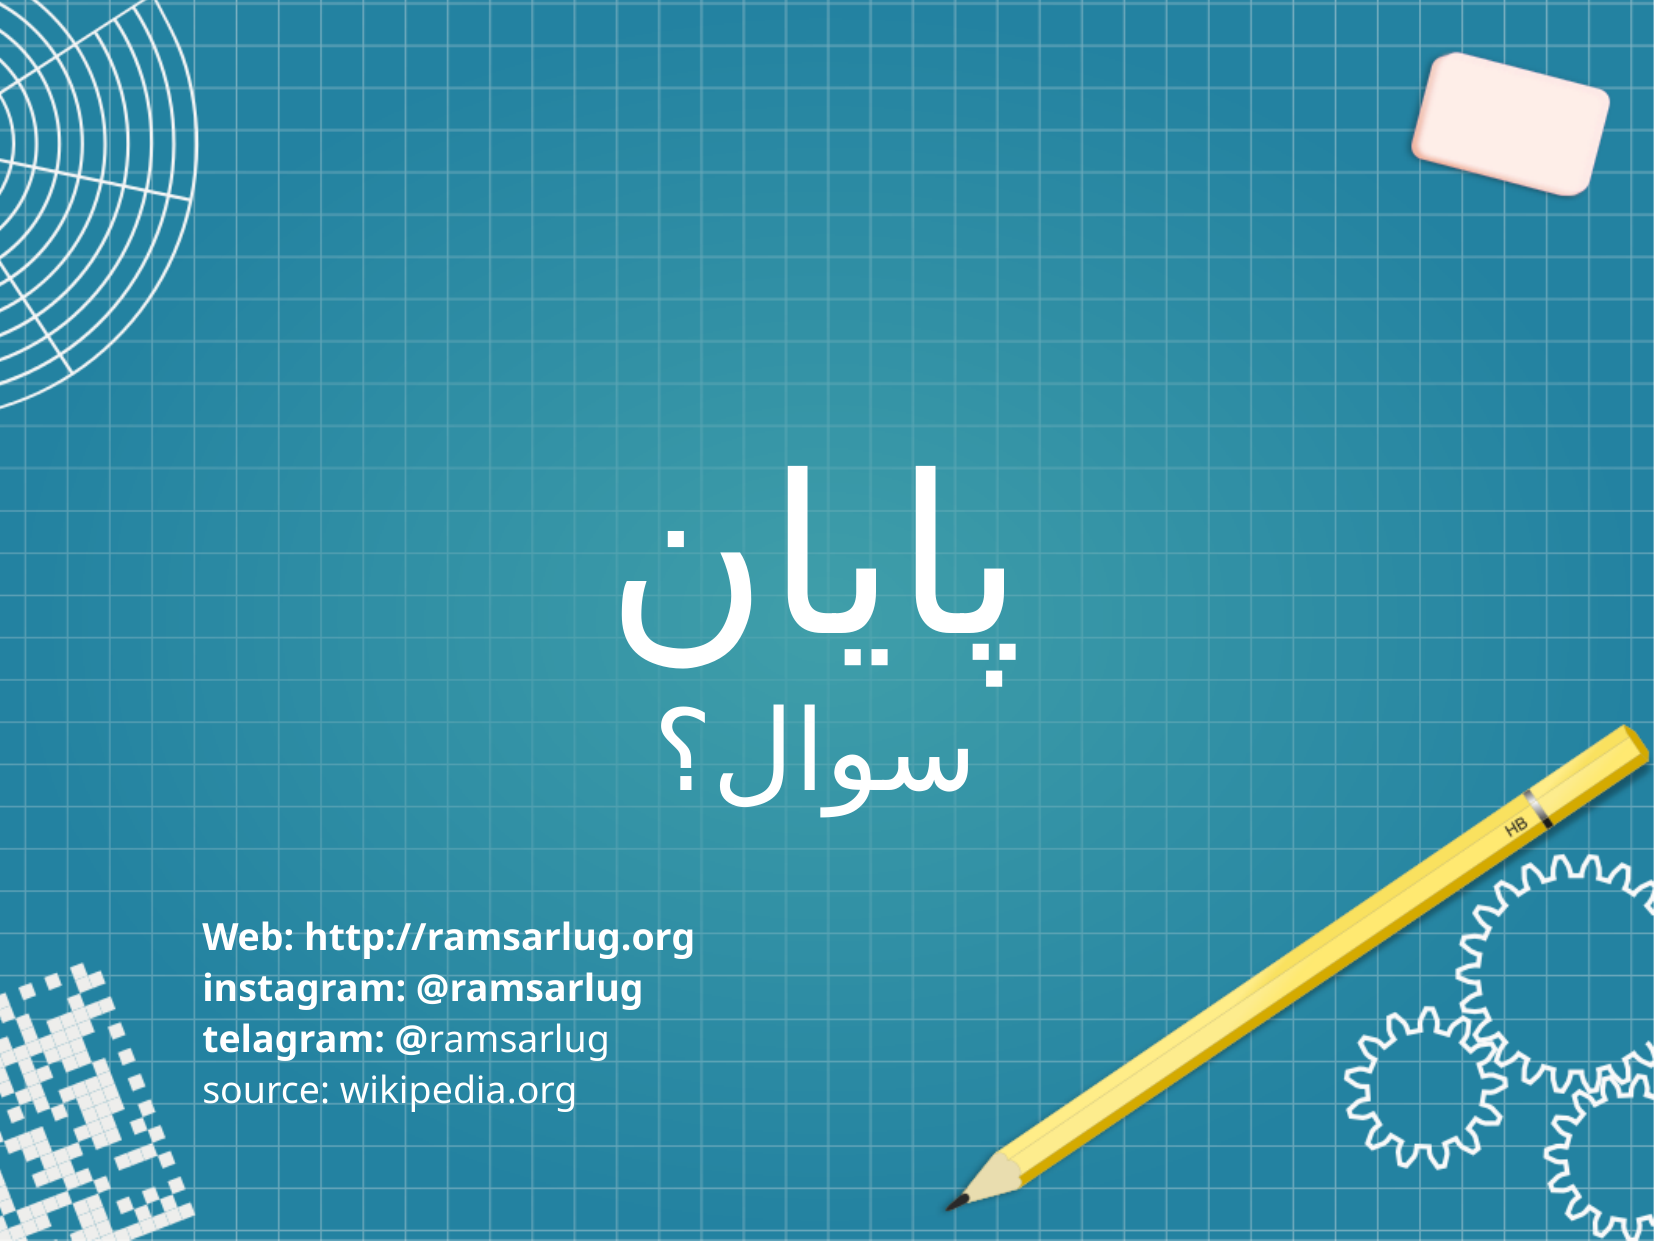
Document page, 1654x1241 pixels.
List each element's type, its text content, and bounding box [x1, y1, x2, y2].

title پایان سوال؟ [225, 396, 1407, 850]
picture [0, 0, 1654, 1241]
title Web: http://ramsarlug.org instagram: @ramsarlug telagram: @ramsarlug source: wikipedia.org [202, 900, 1591, 1126]
